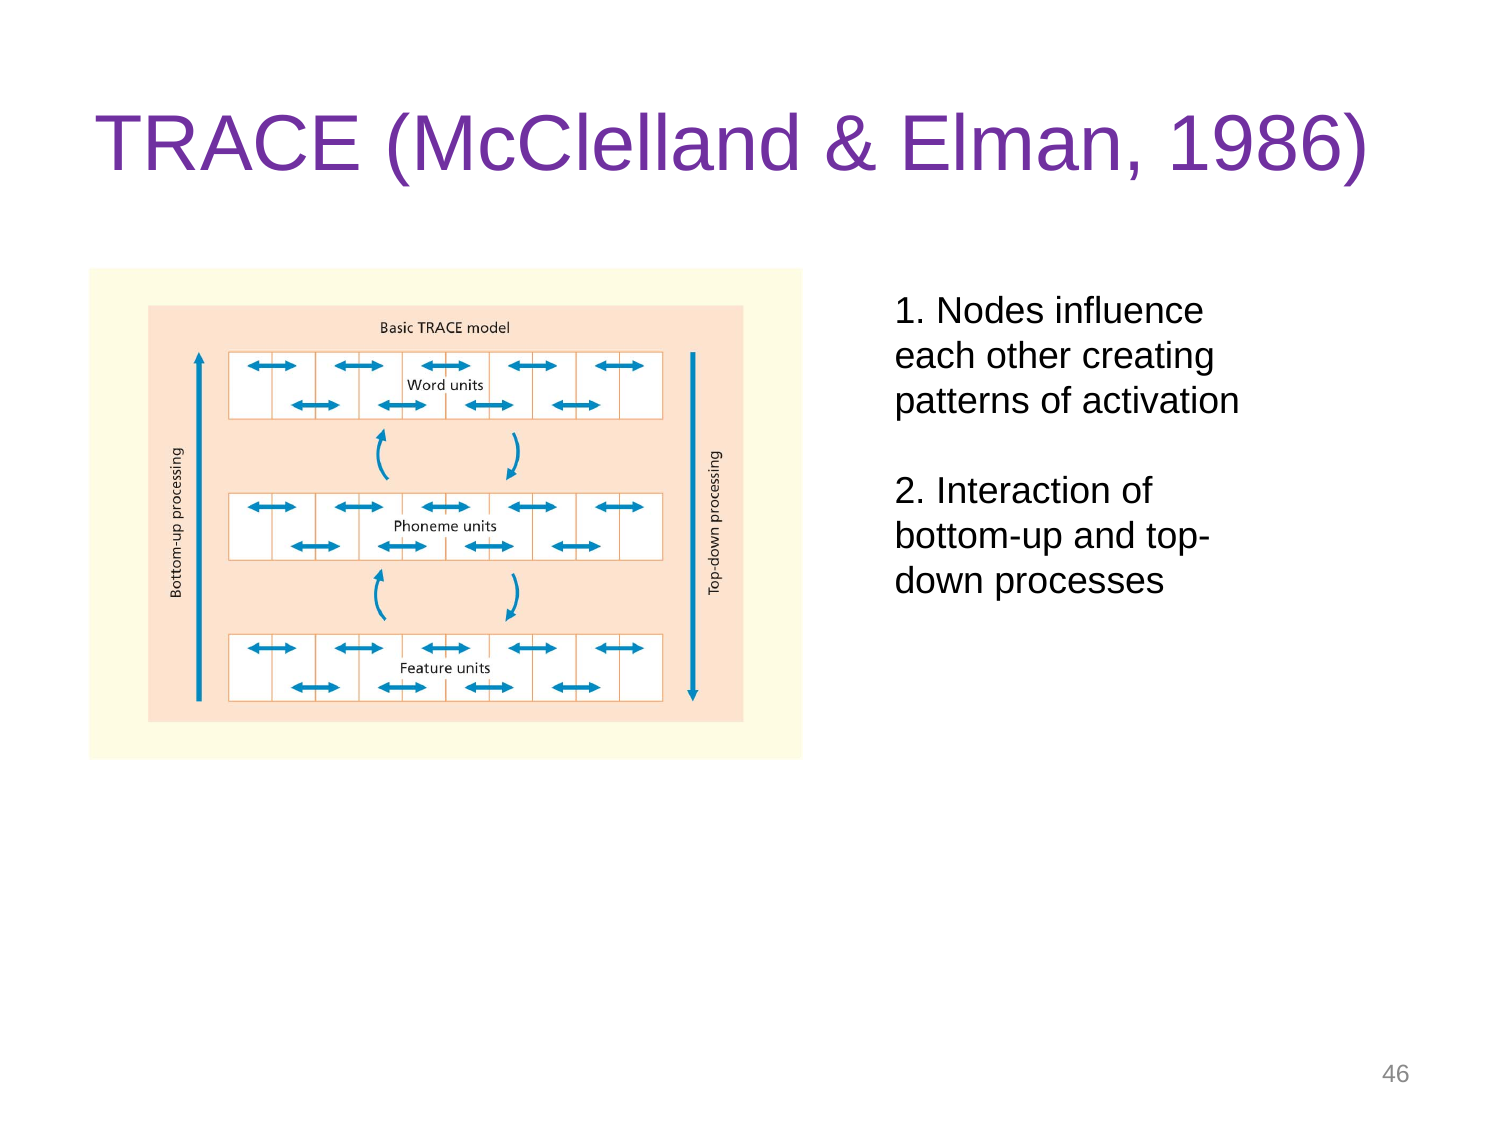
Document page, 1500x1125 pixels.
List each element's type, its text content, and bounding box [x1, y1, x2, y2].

text_box 1. Nodes influence each other creating patterns of activation 2. Interaction of bottom-up and top-down processes [879, 278, 1294, 610]
text_box <number> [1074, 1042, 1426, 1103]
picture [88, 267, 803, 760]
title TRACE (McClelland & Elman, 1986) [0, 45, 1483, 233]
